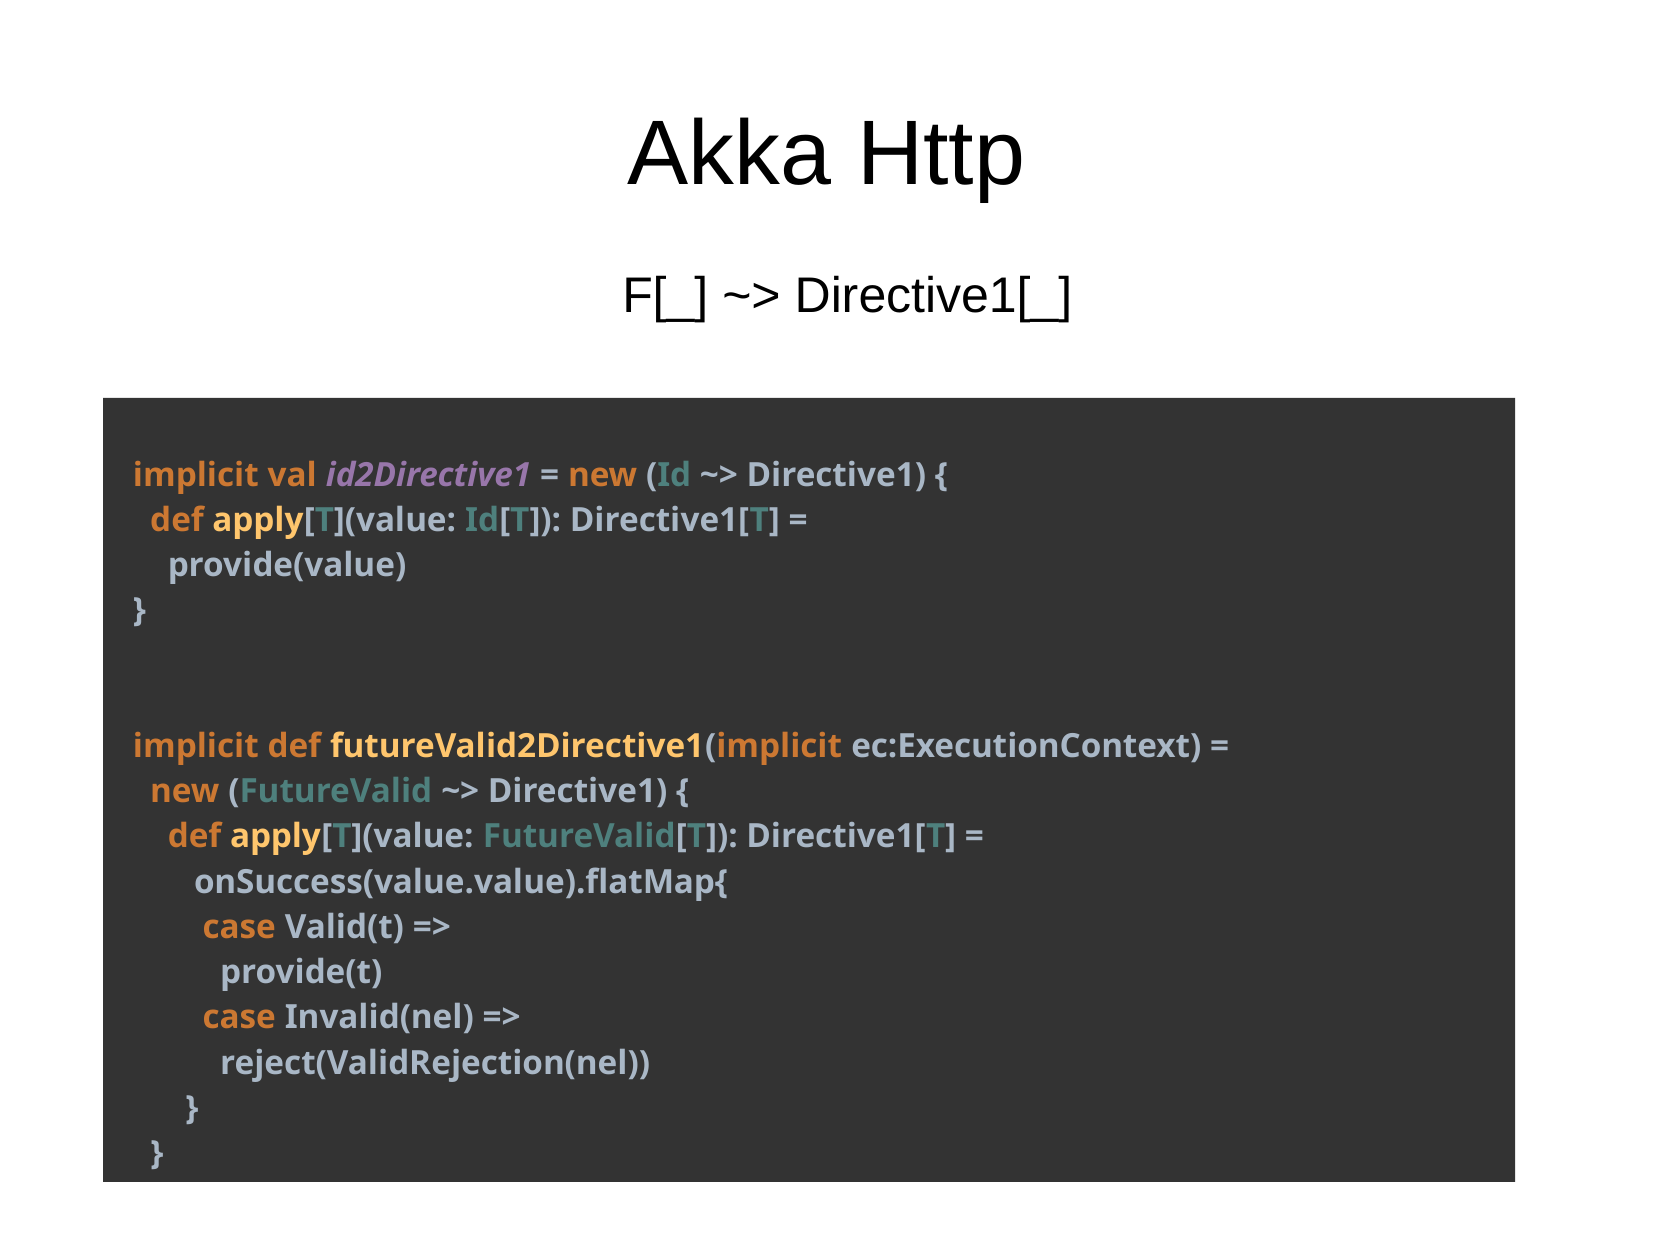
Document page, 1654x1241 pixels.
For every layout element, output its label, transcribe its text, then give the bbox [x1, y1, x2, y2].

text_box implicit val id2Directive1 = new (Id ~> Directive1) { def apply[T](value: Id[T]): Directive1[T] = provide(value) } implicit def futureValid2Directive1(implicit ec:ExecutionContext) = new (FutureValid ~> Directive1) { def apply[T](value: FutureValid[T]): Directive1[T] = onSuccess(value.value).flatMap{ case Valid(t) => provide(t) case Invalid(nel) => reject(ValidRejection(nel)) } } [103, 397, 1516, 1137]
text_box F[_] ~> Directive1[_] [120, 259, 1576, 331]
title Akka Http [82, 49, 1571, 257]
